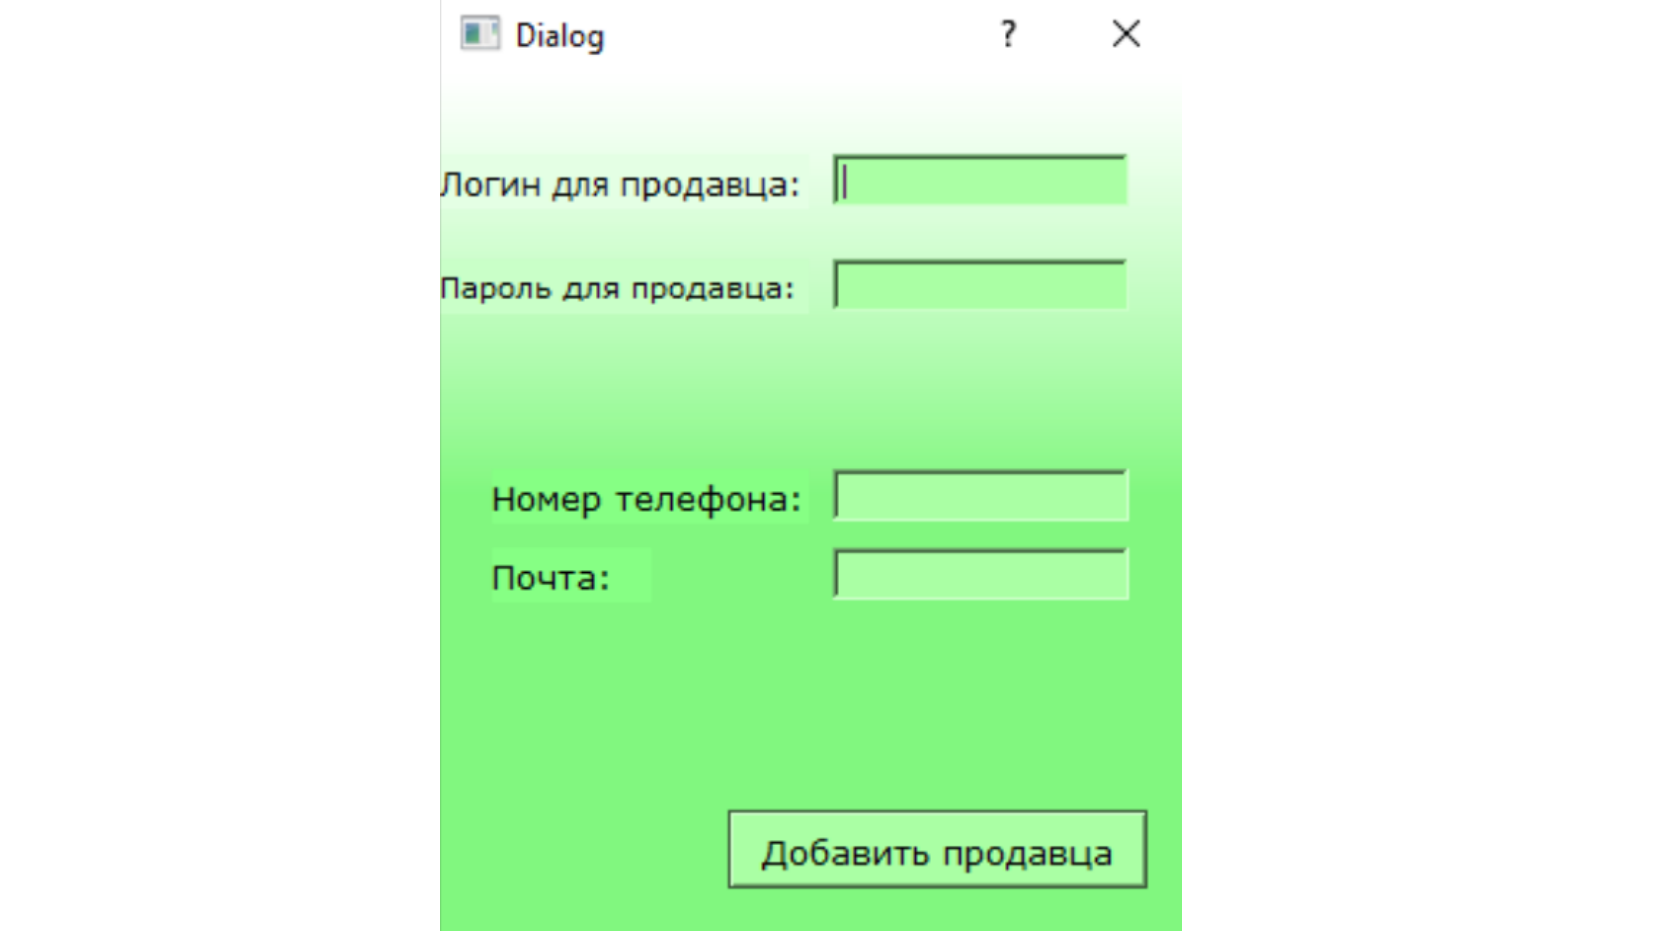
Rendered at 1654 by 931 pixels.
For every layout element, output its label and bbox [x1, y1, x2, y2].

picture [440, 0, 1182, 931]
